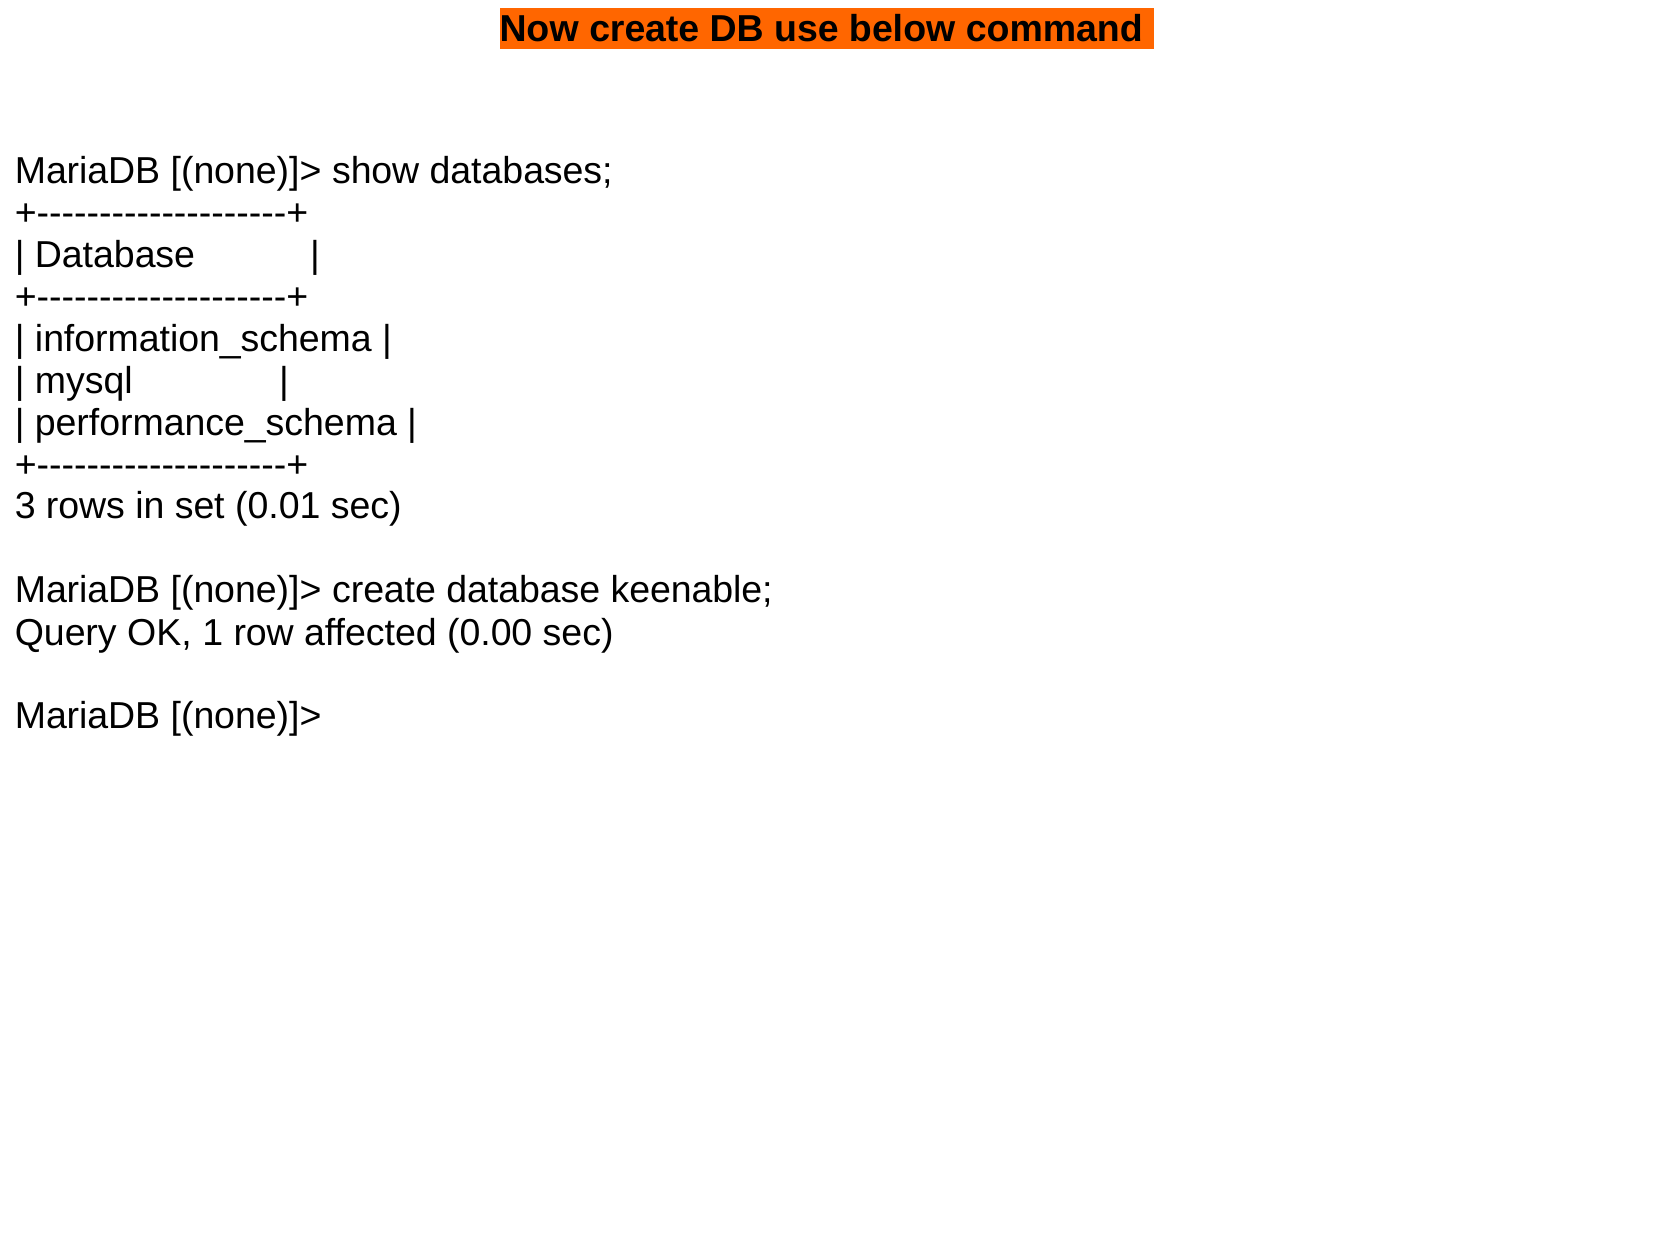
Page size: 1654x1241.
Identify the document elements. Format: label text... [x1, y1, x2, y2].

text_box MariaDB [(none)]> show databases; +--------------------+ | Database | +--------------------+ | information_schema | | mysql | | performance_schema | +--------------------+ 3 rows in set (0.01 sec) MariaDB [(none)]> create database keenable; Query OK, 1 row affected (0.00 sec) MariaDB [(none)]> [0, 141, 1654, 997]
text_box Now create DB use below command [0, 0, 1654, 57]
